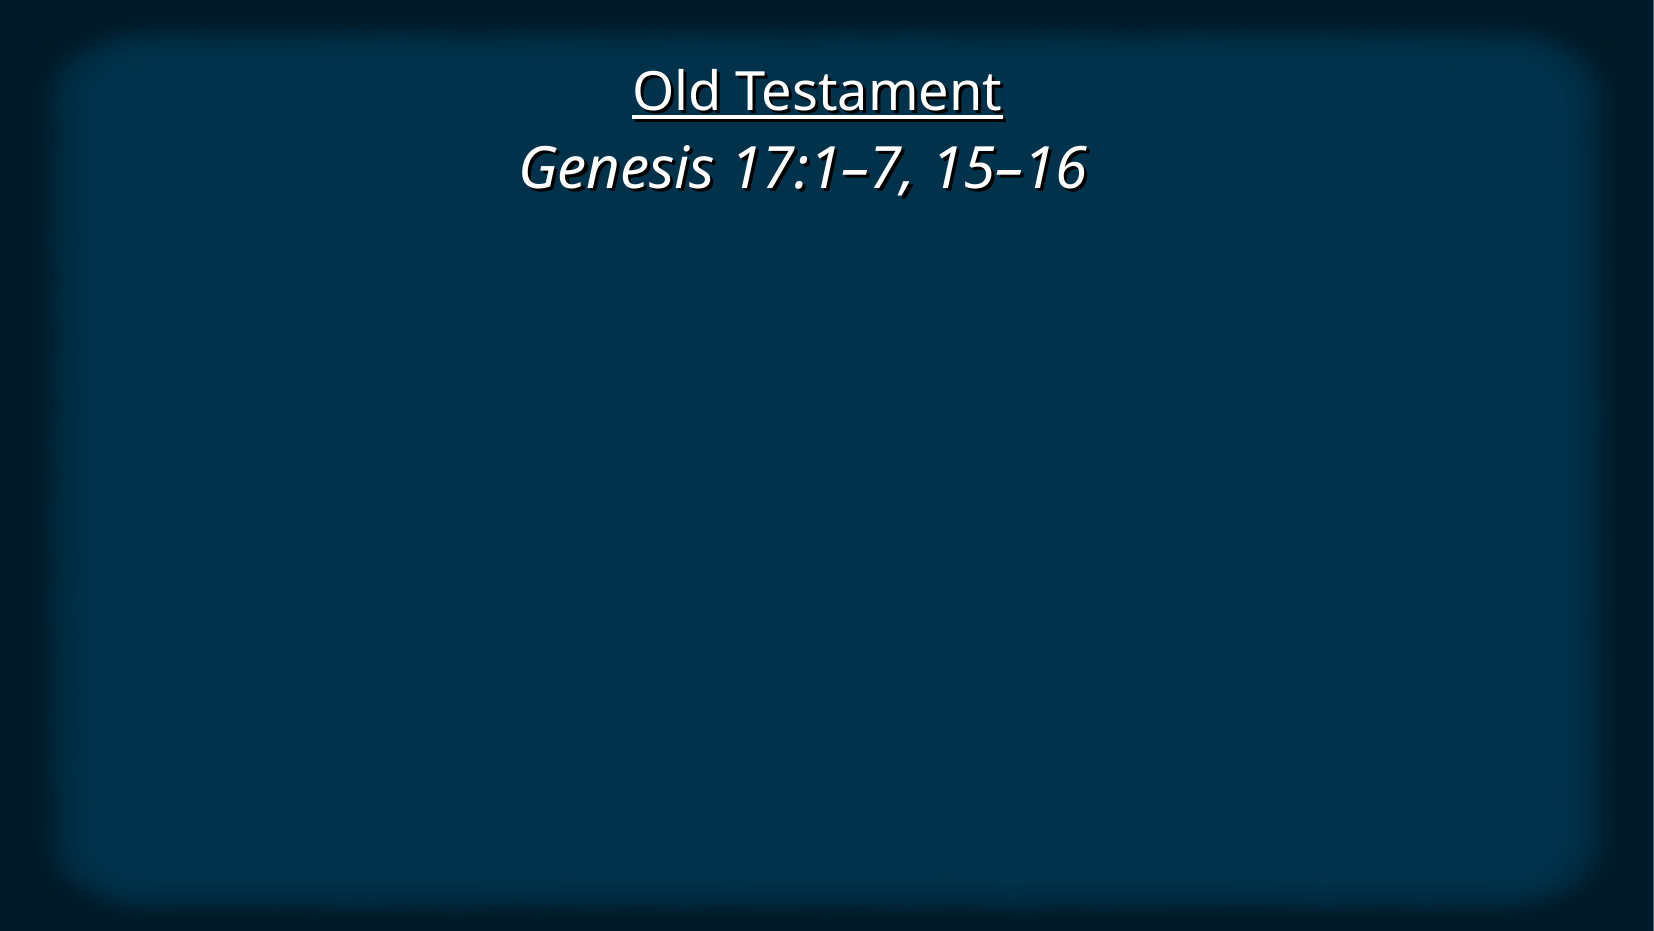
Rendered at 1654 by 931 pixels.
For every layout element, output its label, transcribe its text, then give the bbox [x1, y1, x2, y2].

text_box Old Testament Genesis 17:1–7, 15–16 [60, 45, 1576, 209]
picture [0, 0, 1654, 931]
